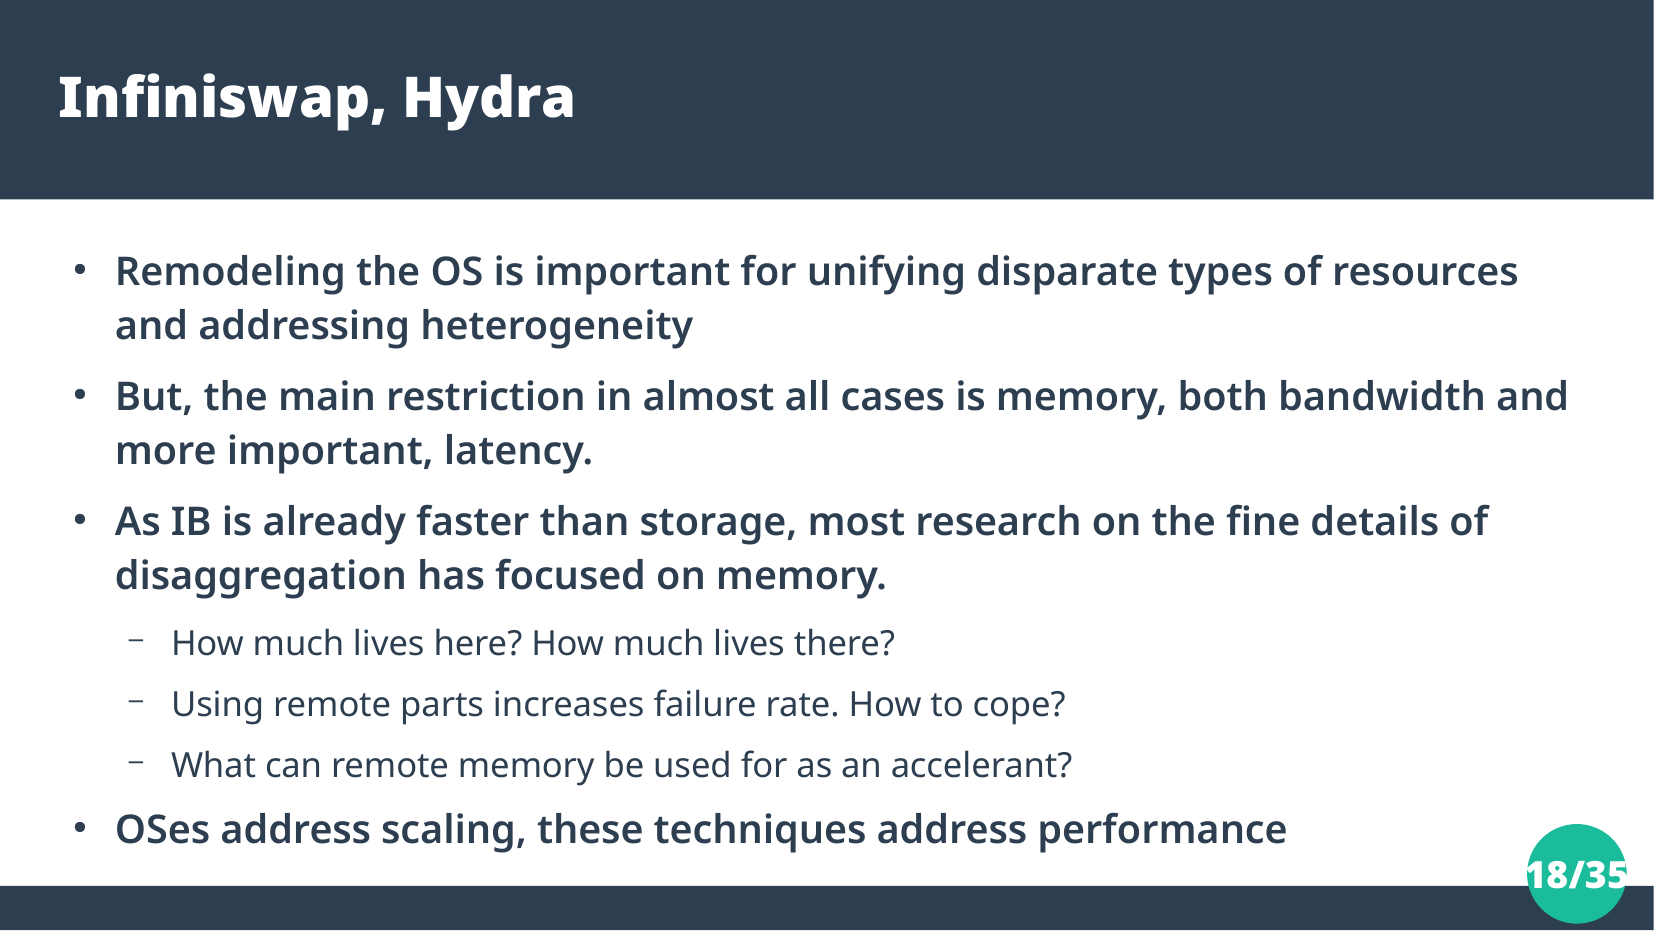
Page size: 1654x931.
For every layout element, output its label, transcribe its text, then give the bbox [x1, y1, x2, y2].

title Infiniswap, Hydra [59, 37, 1595, 155]
list Remodeling the OS is important for unifying disparate types of resources and addressing heterogeneity But, the main restriction in almost all cases is memory, both bandwidth and more important, latency. As IB is already faster than storage, most research on the fine details of disaggregation has focused on memory. How much lives here? How much lives there? Using remote parts increases failure rate. How to cope? What can remote memory be used for as an accelerant? OSes address scaling, these techniques address performance [59, 243, 1595, 864]
